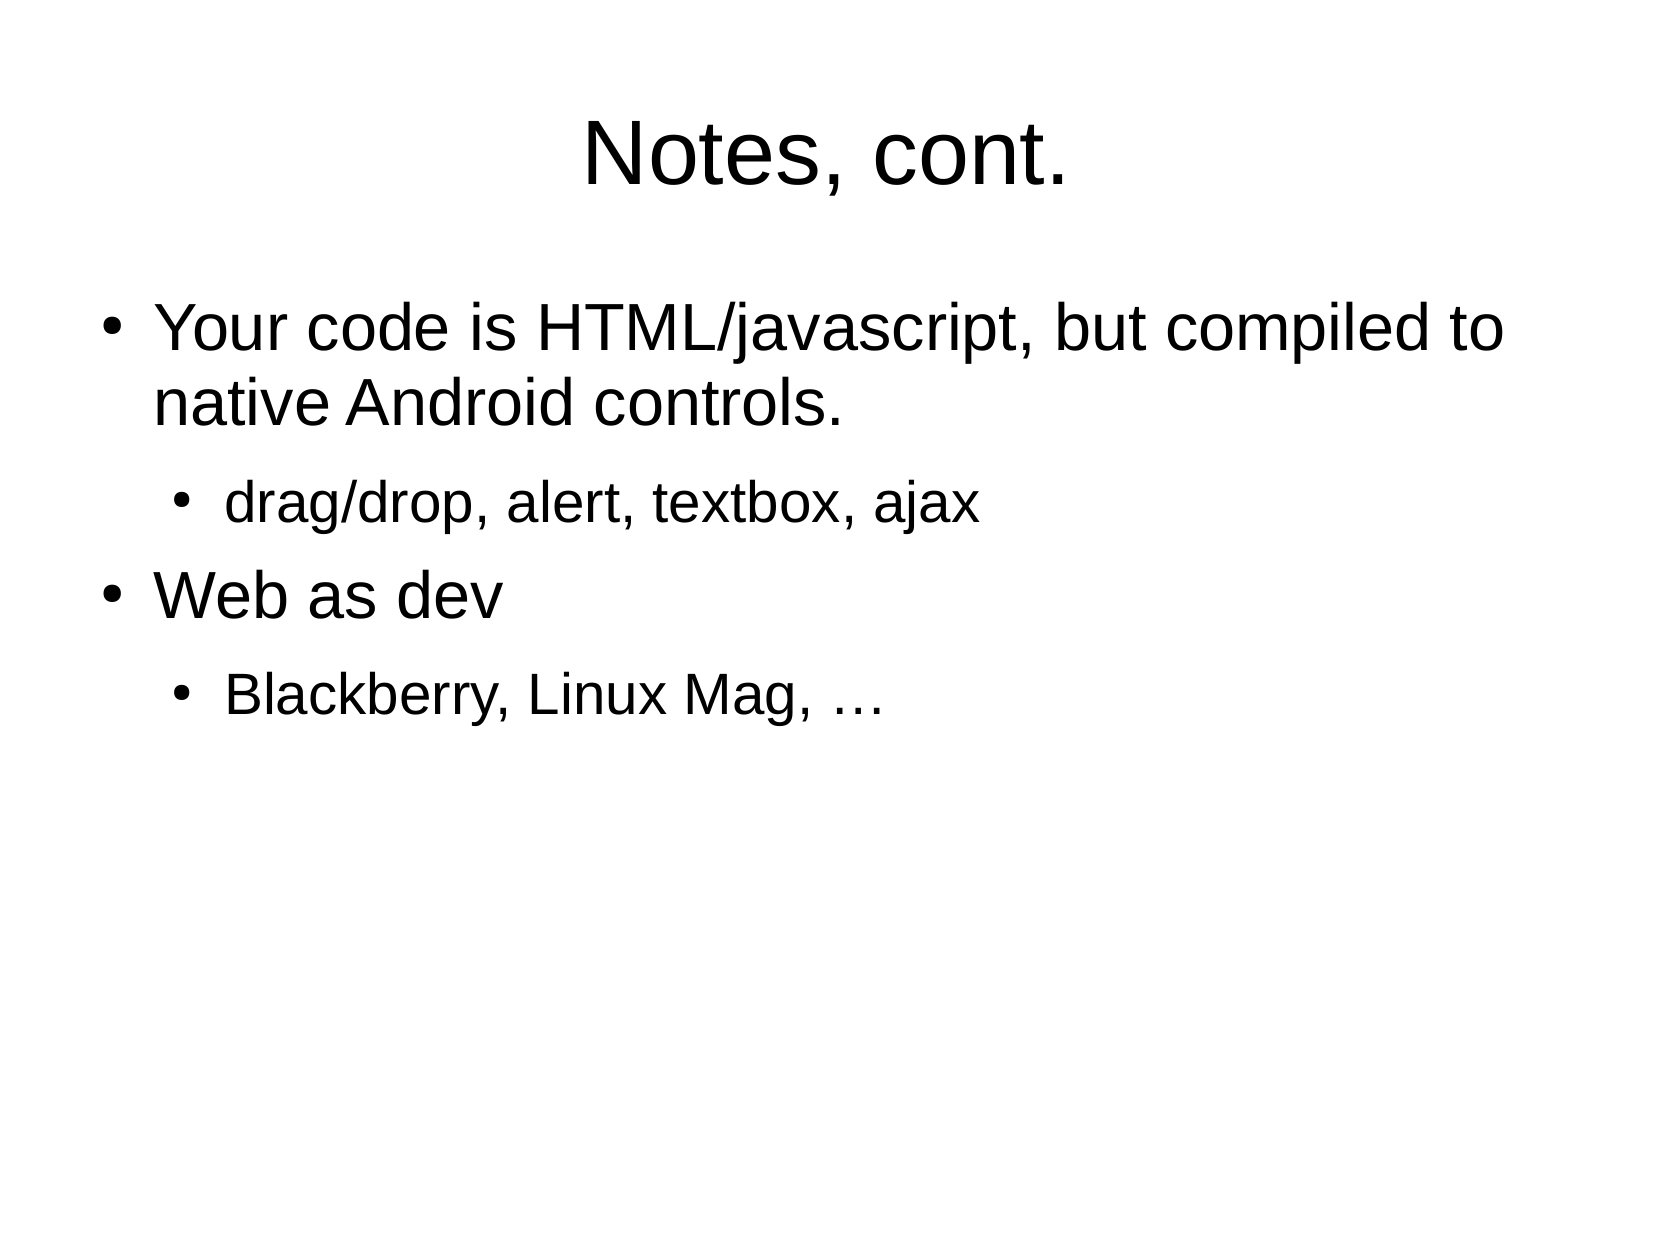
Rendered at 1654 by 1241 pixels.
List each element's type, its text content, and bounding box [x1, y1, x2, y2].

list Your code is HTML/javascript, but compiled to native Android controls. drag/drop, alert, textbox, ajax Web as dev Blackberry, Linux Mag, … [82, 290, 1571, 1109]
title Notes, cont. [82, 56, 1571, 250]
